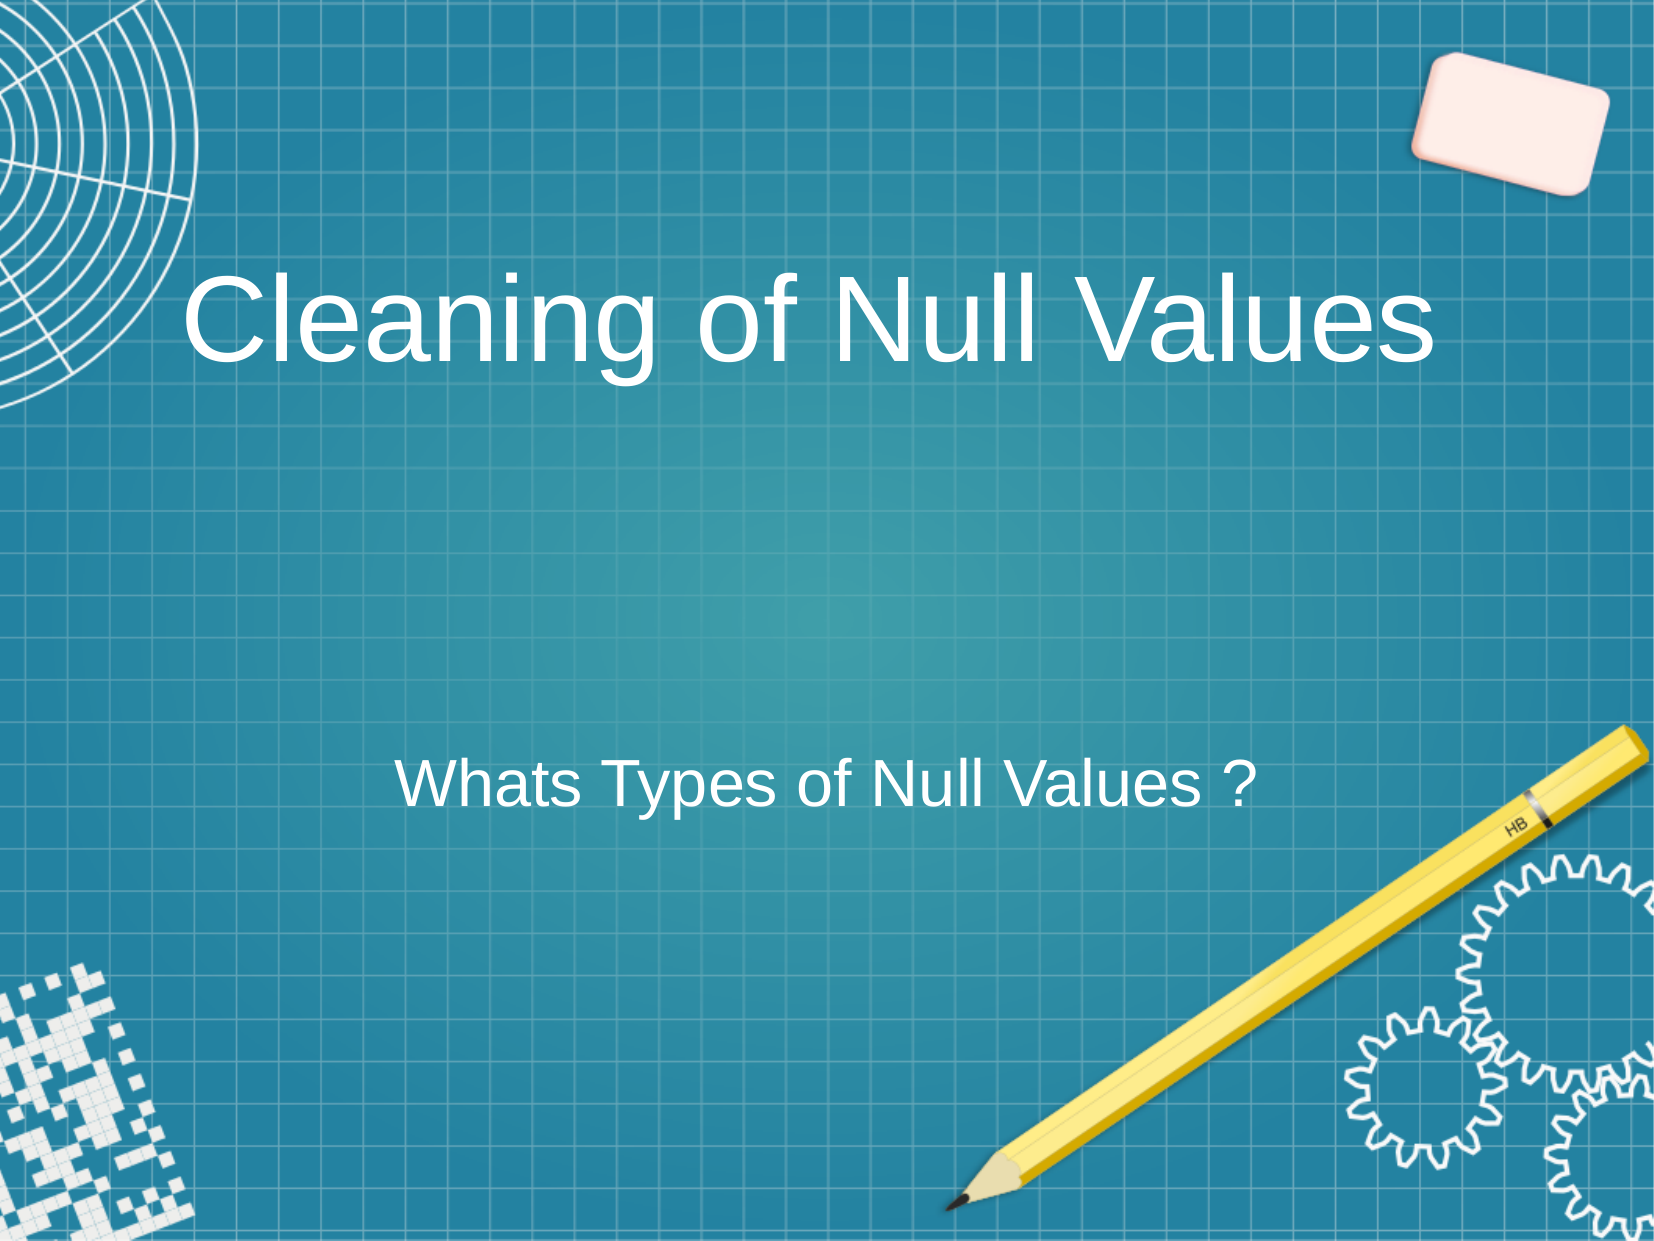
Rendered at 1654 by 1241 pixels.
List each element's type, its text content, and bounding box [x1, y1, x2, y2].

title Cleaning of Null Values [82, 177, 1571, 461]
subtitle Whats Types of Null Values ? [82, 519, 1571, 1123]
picture [0, 0, 1654, 1241]
